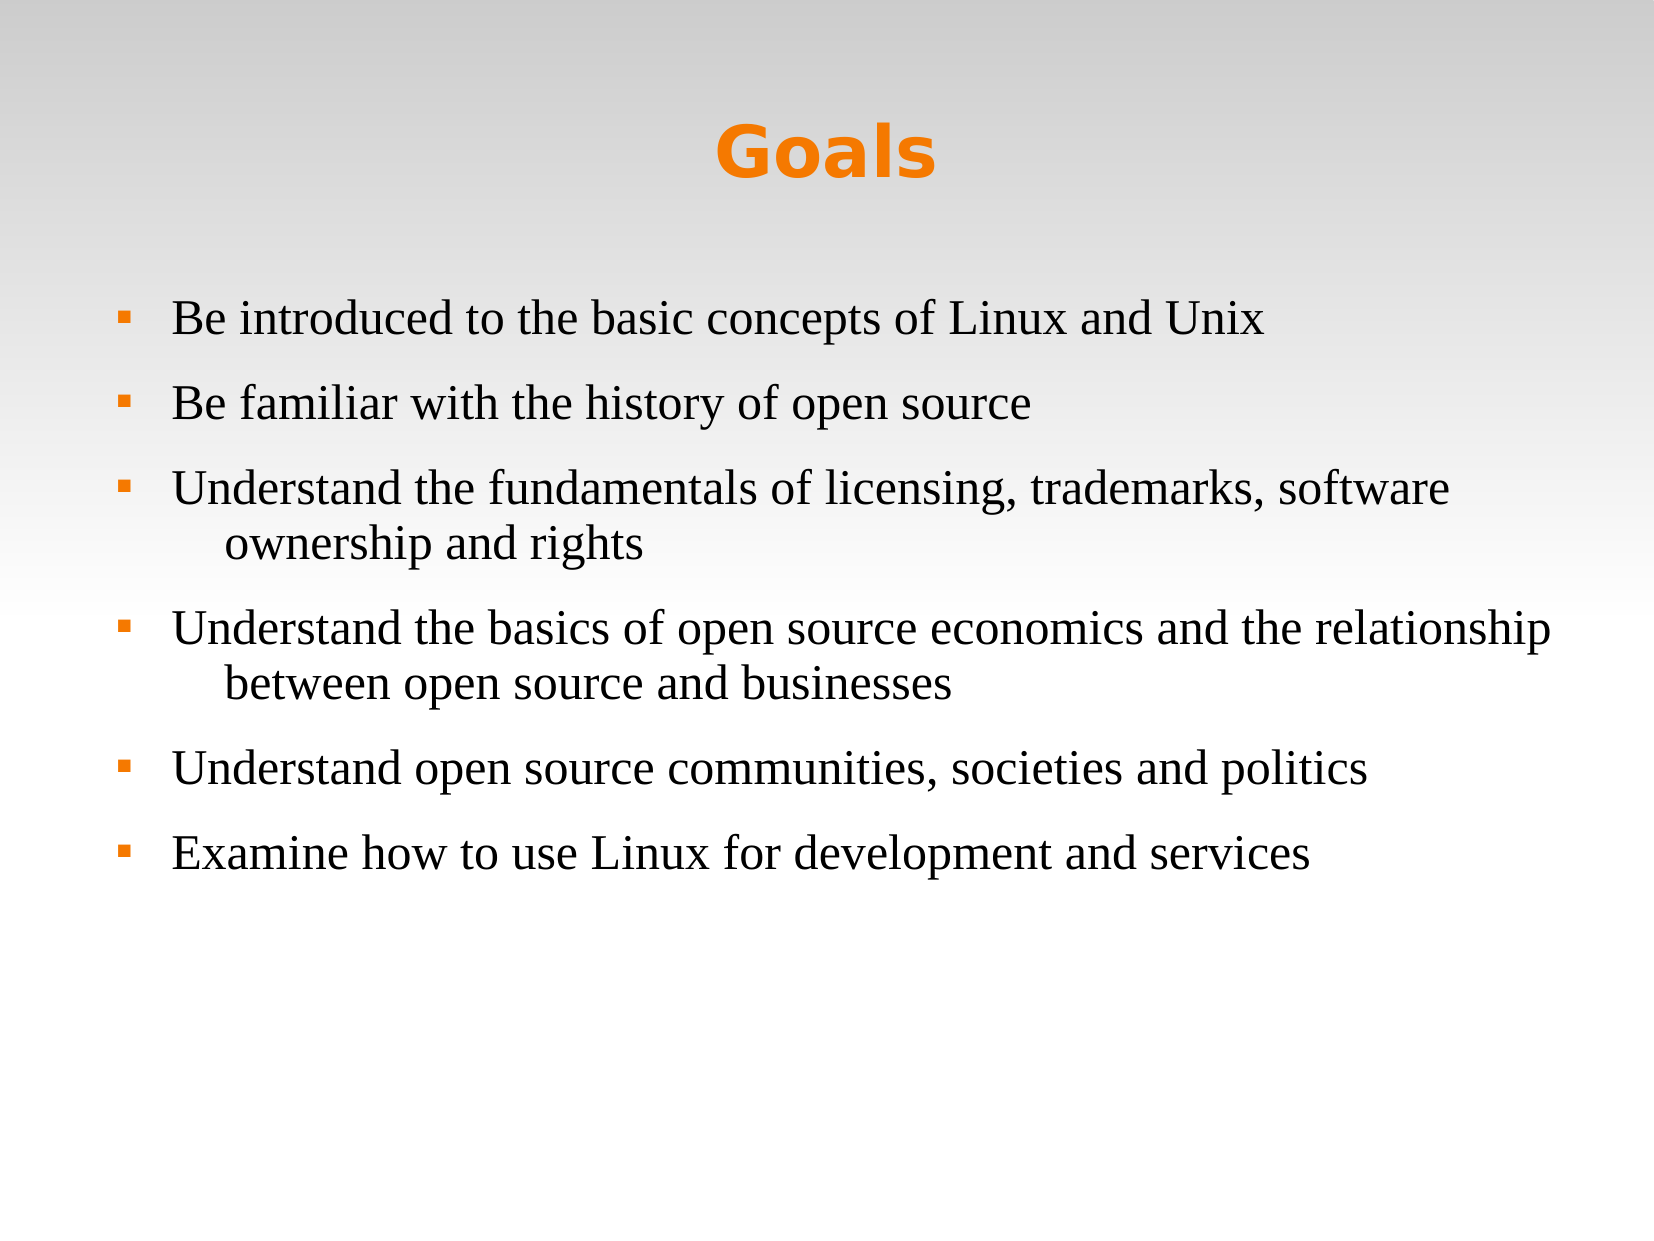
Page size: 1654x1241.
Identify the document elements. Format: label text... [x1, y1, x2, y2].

list Be introduced to the basic concepts of Linux and Unix Be familiar with the history of open source Understand the fundamentals of licensing, trademarks, software ownership and rights Understand the basics of open source economics and the relationship between open source and businesses Understand open source communities, societies and politics Examine how to use Linux for development and services [82, 290, 1571, 1109]
title Goals [82, 49, 1571, 257]
